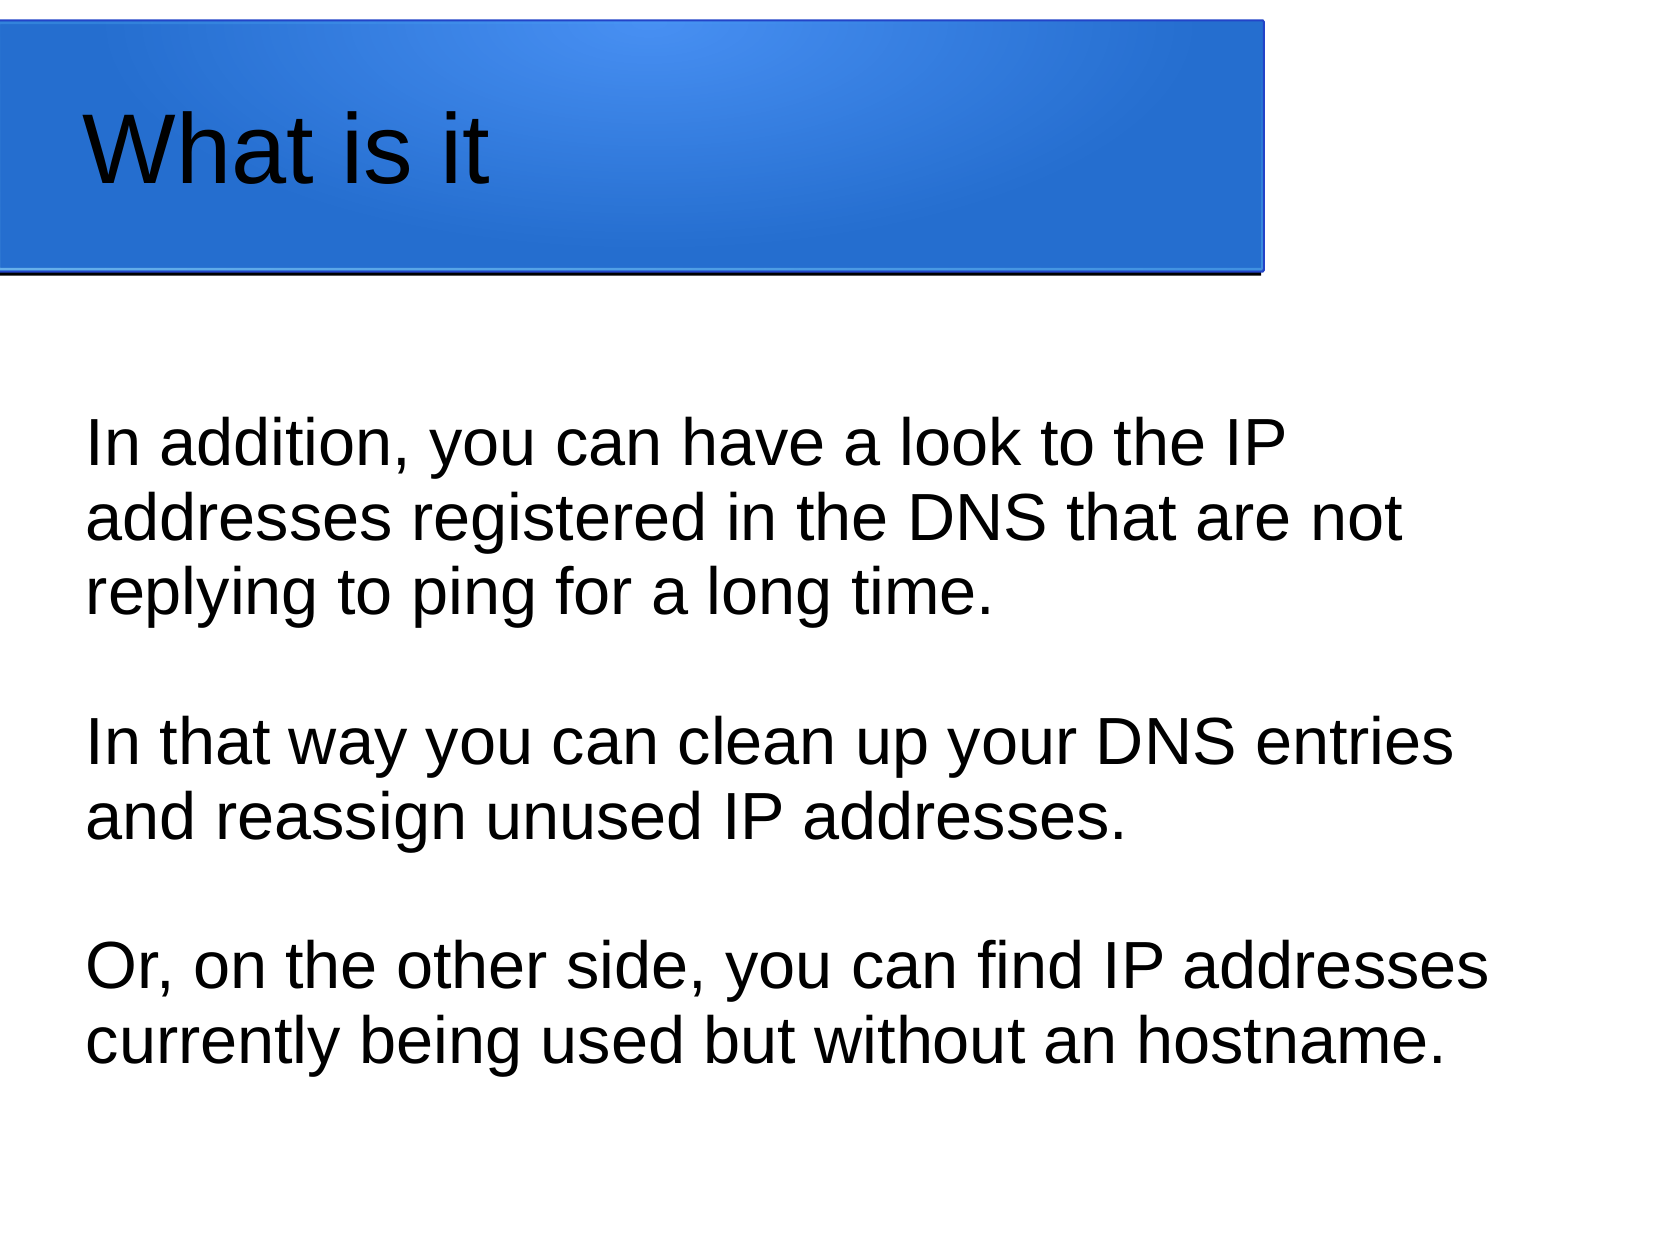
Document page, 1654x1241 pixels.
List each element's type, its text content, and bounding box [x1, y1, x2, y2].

text_box In addition, you can have a look to the IP addresses registered in the DNS that are not replying to ping for a long time. In that way you can clean up your DNS entries and reassign unused IP addresses. Or, on the other side, you can find IP addresses currently being used but without an hostname. [85, 330, 1574, 1078]
title What is it [82, 47, 1235, 252]
